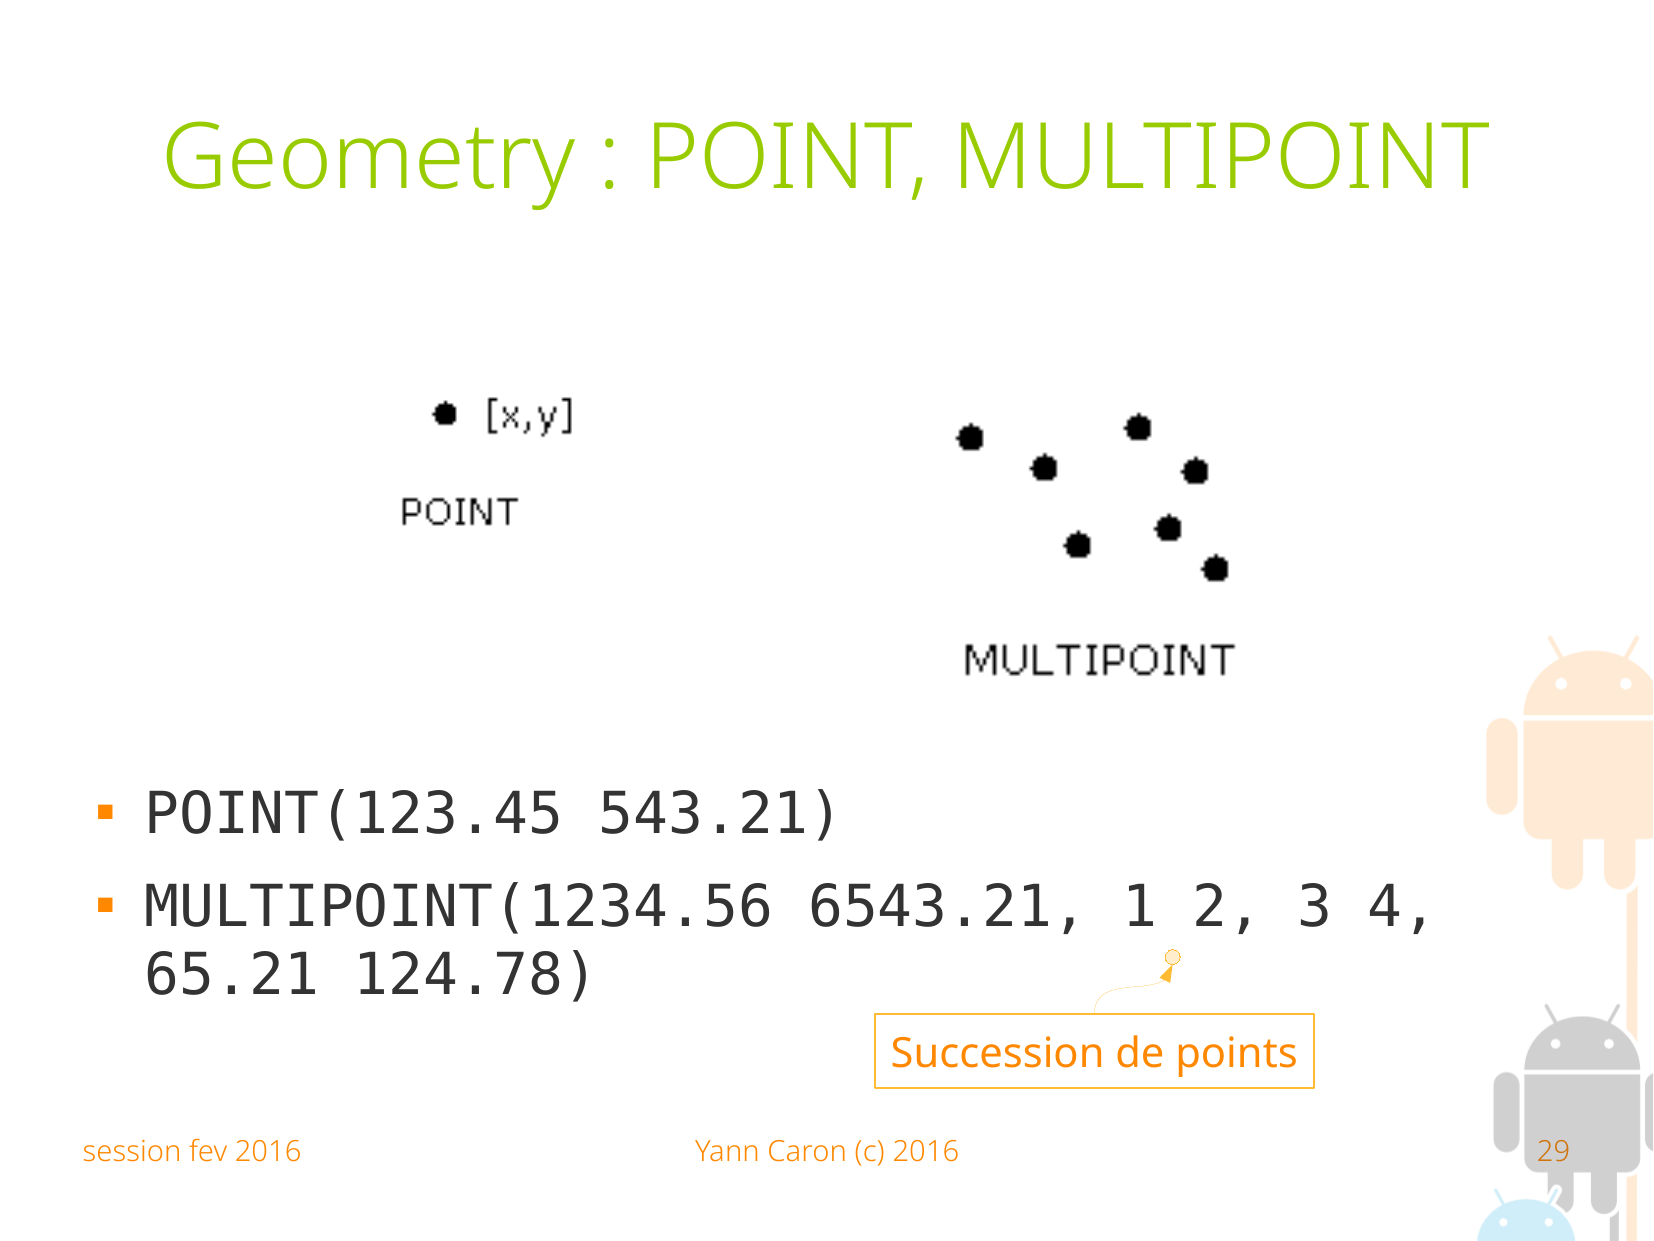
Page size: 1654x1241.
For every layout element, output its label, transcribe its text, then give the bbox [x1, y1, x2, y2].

text_box [1165, 949, 1181, 965]
picture [876, 1015, 1313, 1087]
list POINT(123.45 543.21) MULTIPOINT(1234.56 6543.21, 1 2, 3 4, 65.21 124.78) [82, 780, 1571, 1010]
picture [240, 284, 1654, 1241]
title Geometry : POINT, MULTIPOINT [82, 49, 1571, 257]
text_box Succession de points [874, 1014, 1310, 1081]
